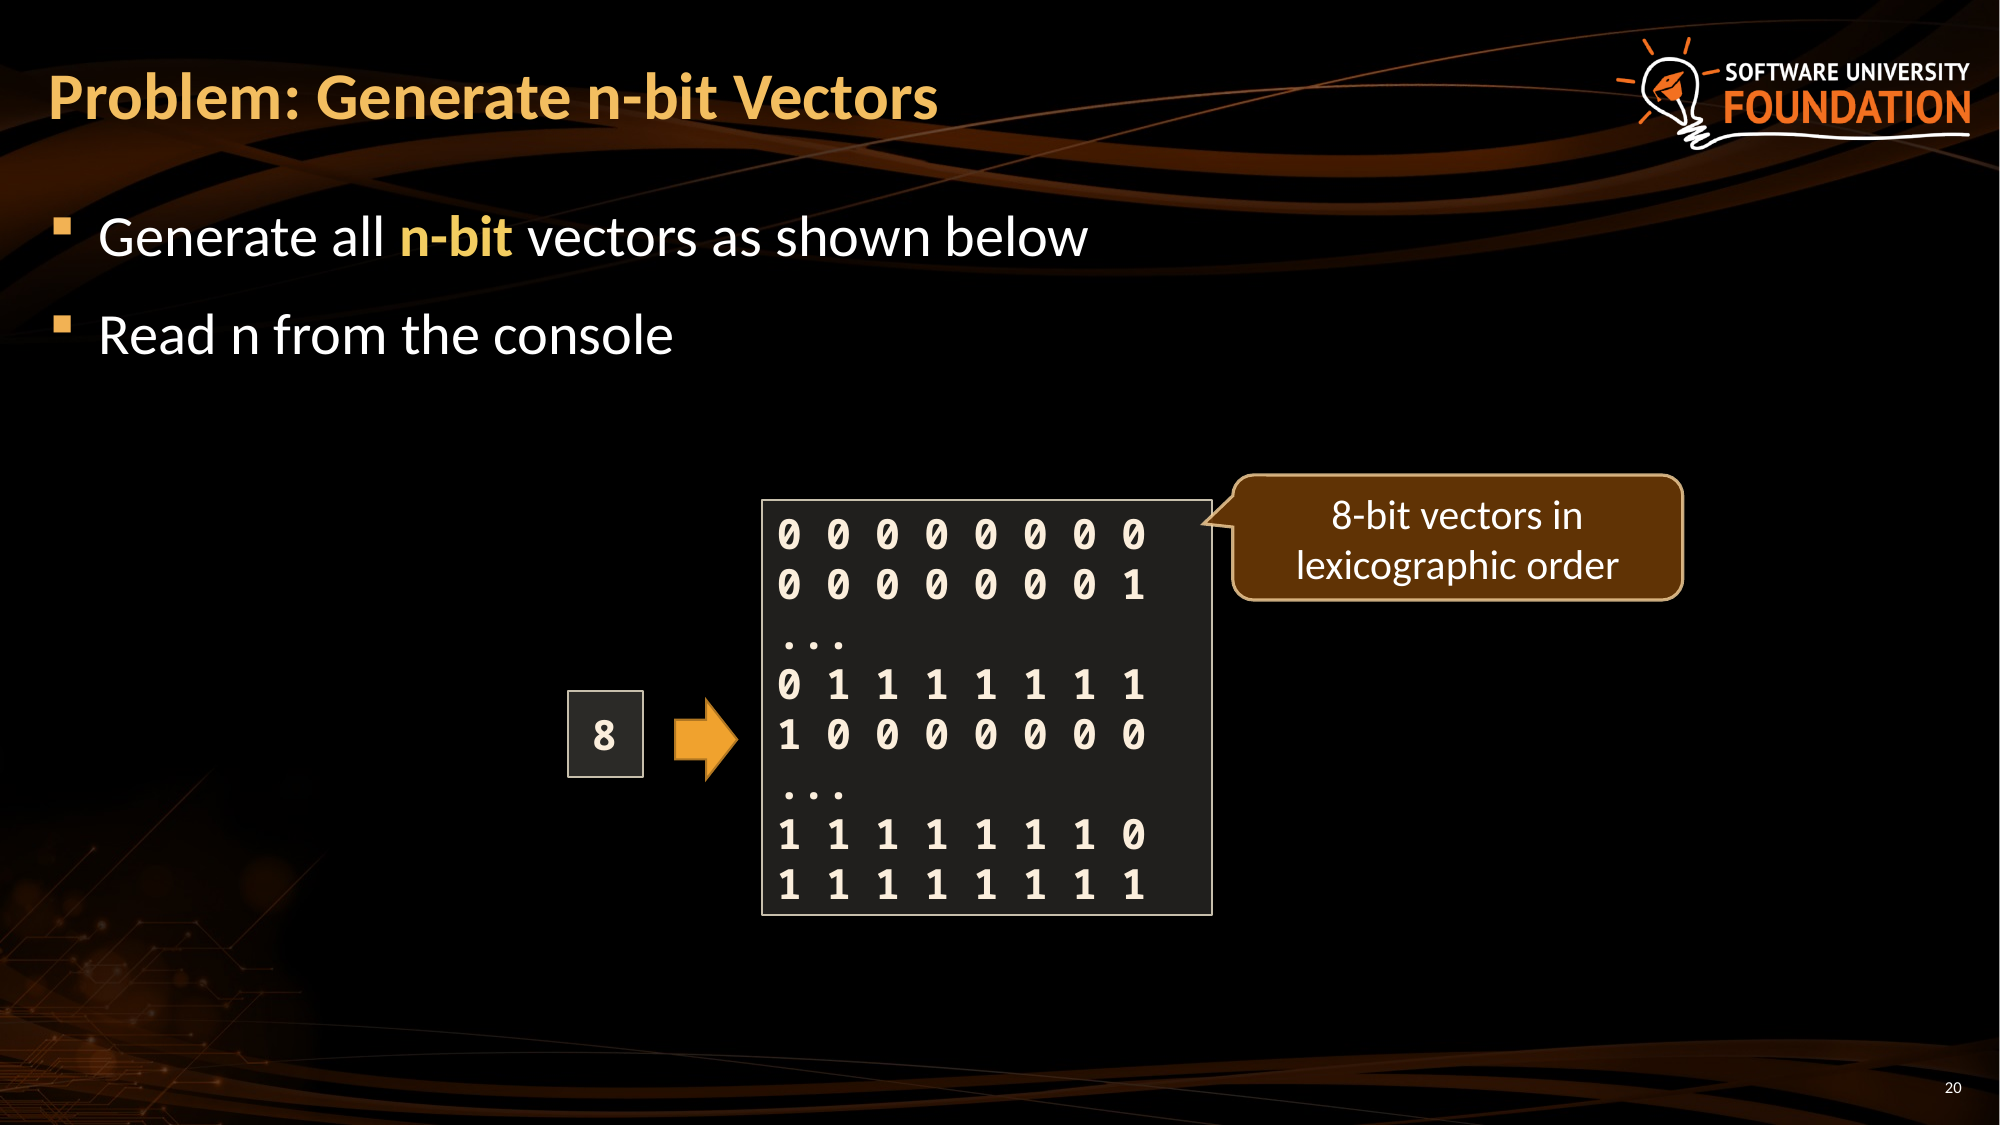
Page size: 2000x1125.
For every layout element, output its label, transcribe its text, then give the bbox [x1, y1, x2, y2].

text_box 8-bit vectors in lexicographic order [1203, 474, 1683, 601]
title Problem: Generate n-bit Vectors [30, 6, 1602, 189]
picture [0, 0, 2000, 1125]
text_box 8 [568, 691, 644, 777]
text_box 0 0 0 0 0 0 0 0 0 0 0 0 0 0 0 1 ... 0 1 1 1 1 1 1 1 1 0 0 0 0 0 0 0 ... 1 1 1 1 1 1 1 0 1 1 1 1 1 1 1 1 [762, 500, 1213, 916]
slide_number <number> [1897, 1070, 1968, 1103]
list Generate all n-bit vectors as shown below Read n from the console [31, 188, 1968, 1103]
text_box [675, 699, 738, 780]
